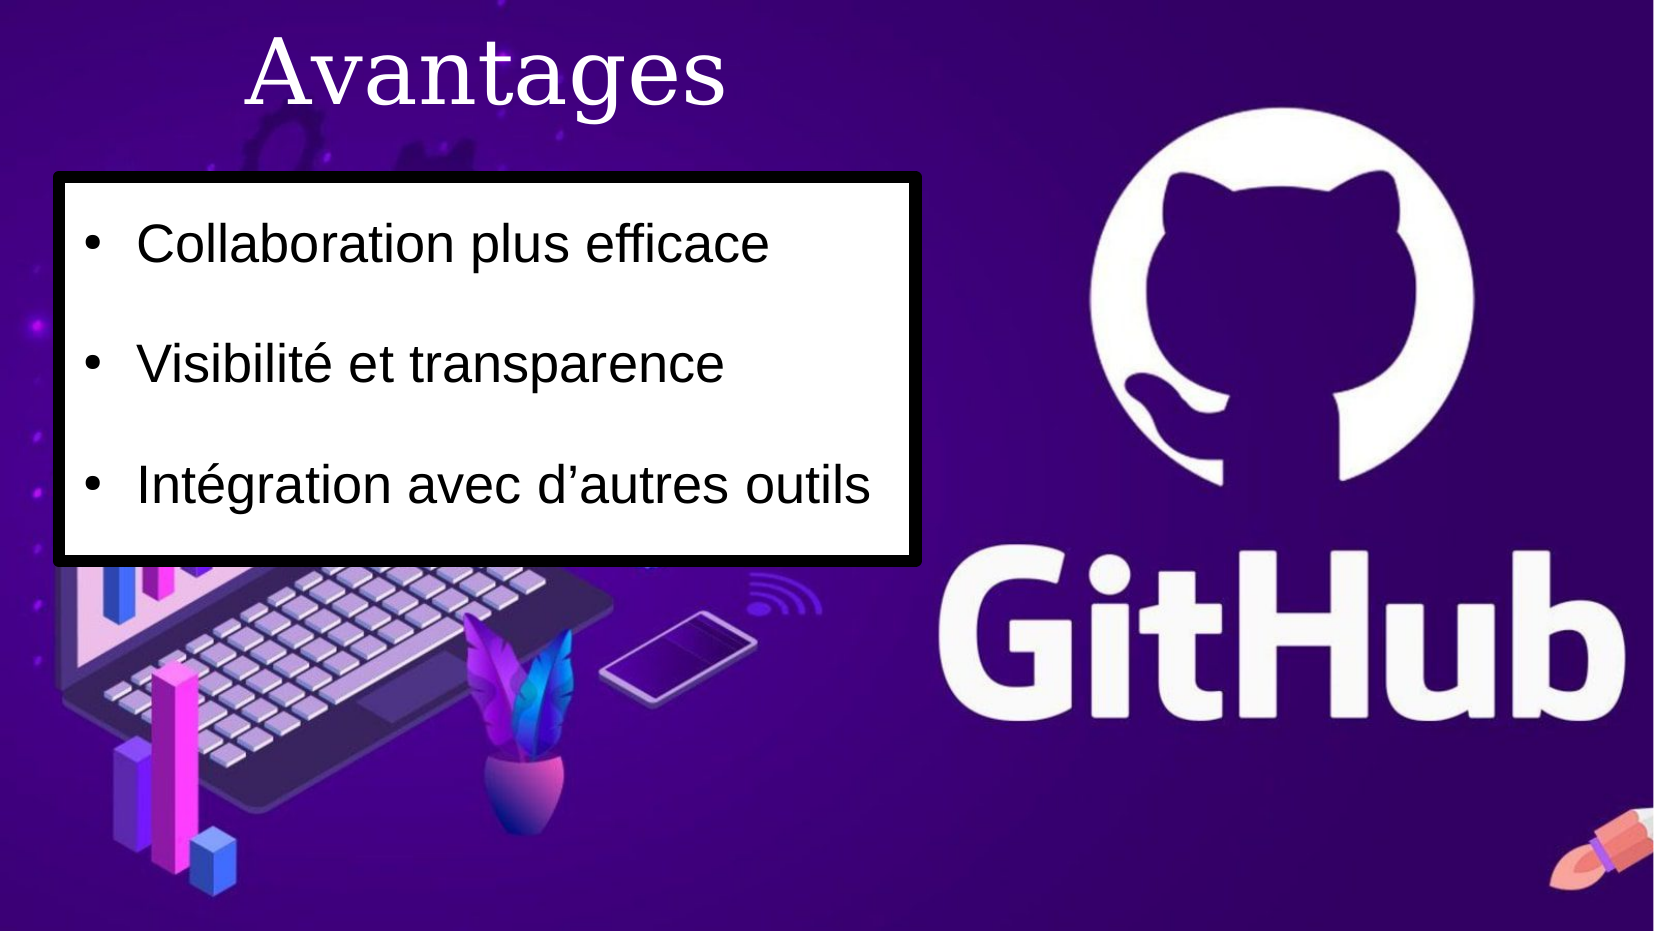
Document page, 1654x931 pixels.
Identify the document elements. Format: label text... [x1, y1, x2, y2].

title Avantages [0, 0, 975, 156]
list Collaboration plus efficace Visibilité et transparence Intégration avec d’autres outils [59, 177, 916, 562]
picture [0, 0, 1654, 931]
